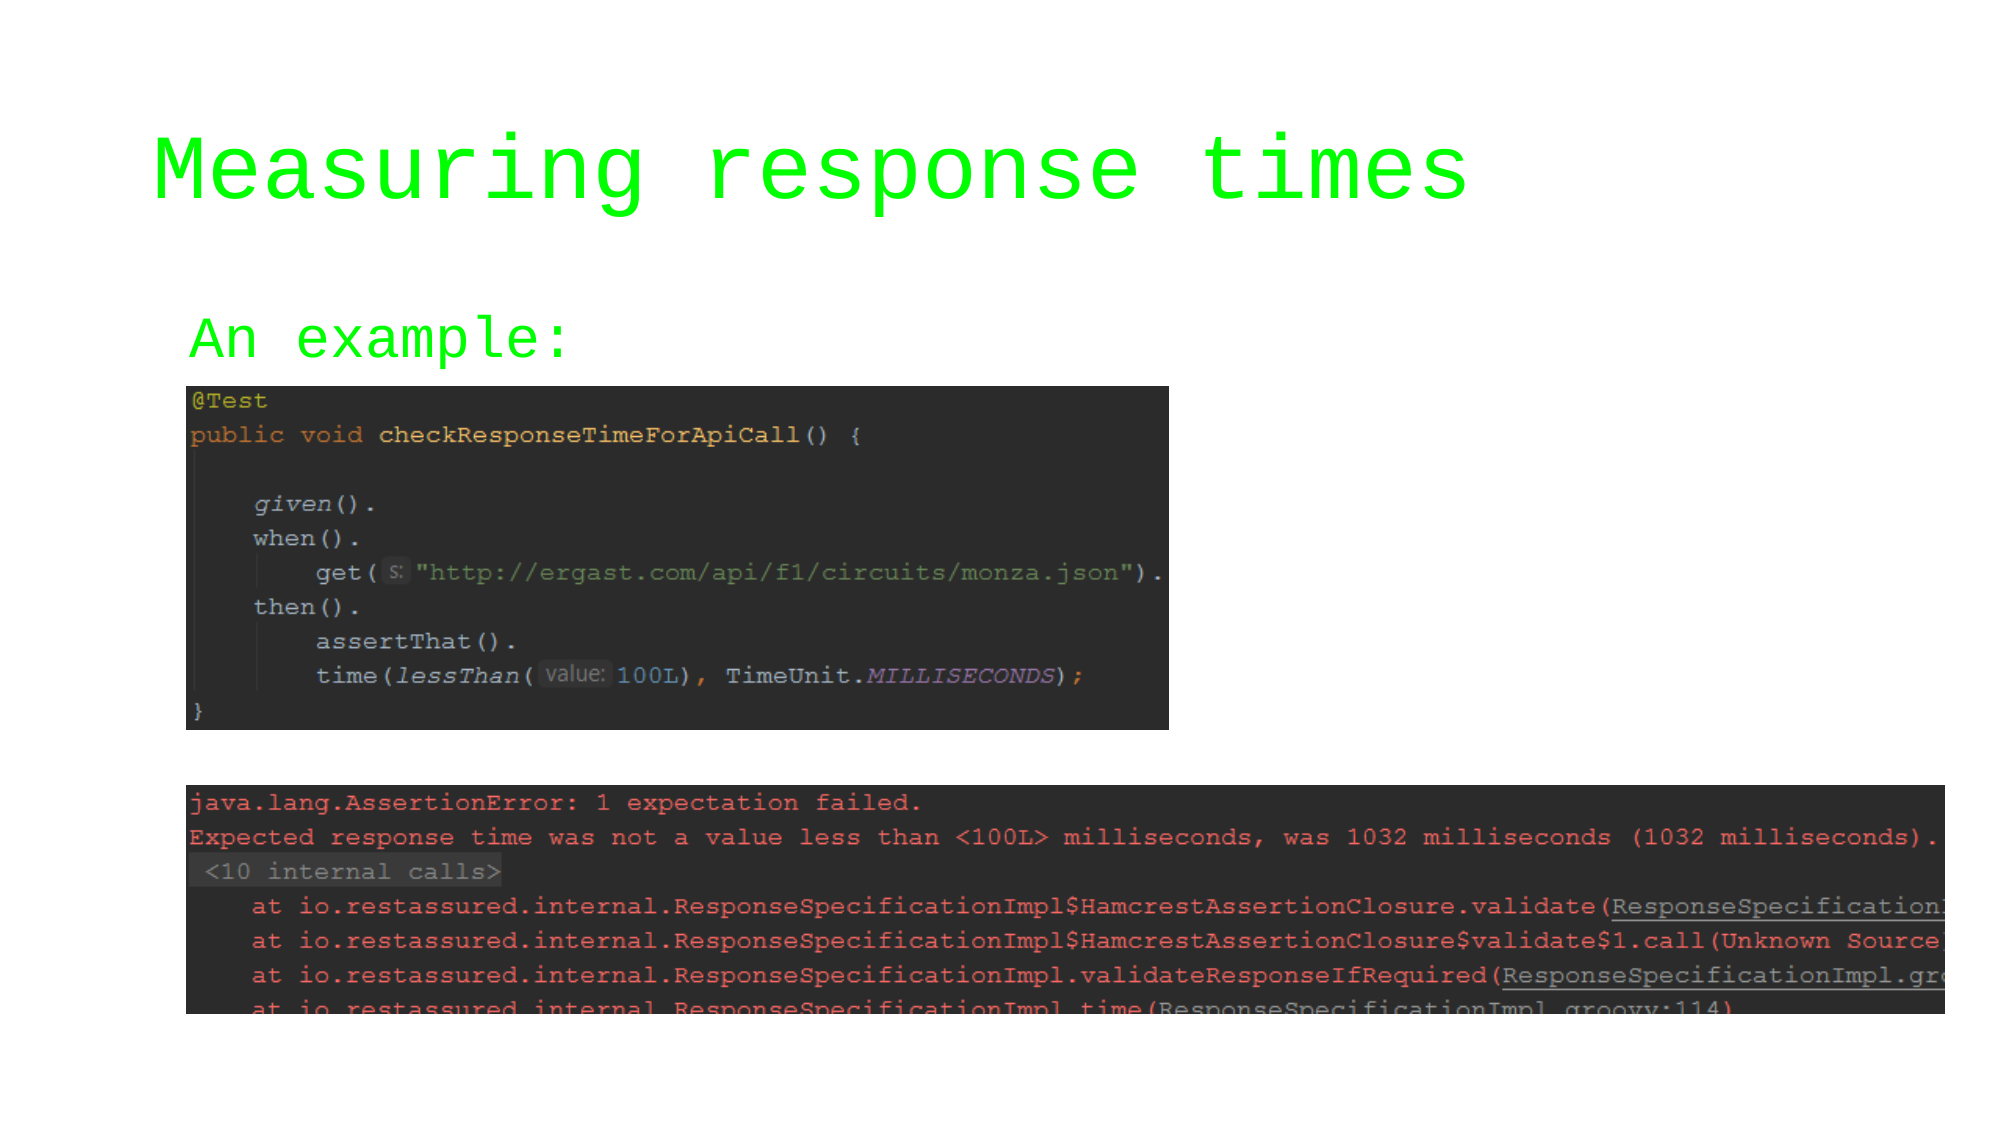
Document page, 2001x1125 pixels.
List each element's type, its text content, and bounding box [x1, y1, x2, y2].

title Measuring response times [137, 59, 1863, 278]
picture [186, 785, 1945, 1014]
picture [186, 386, 1169, 730]
list An example: [137, 299, 1863, 1014]
